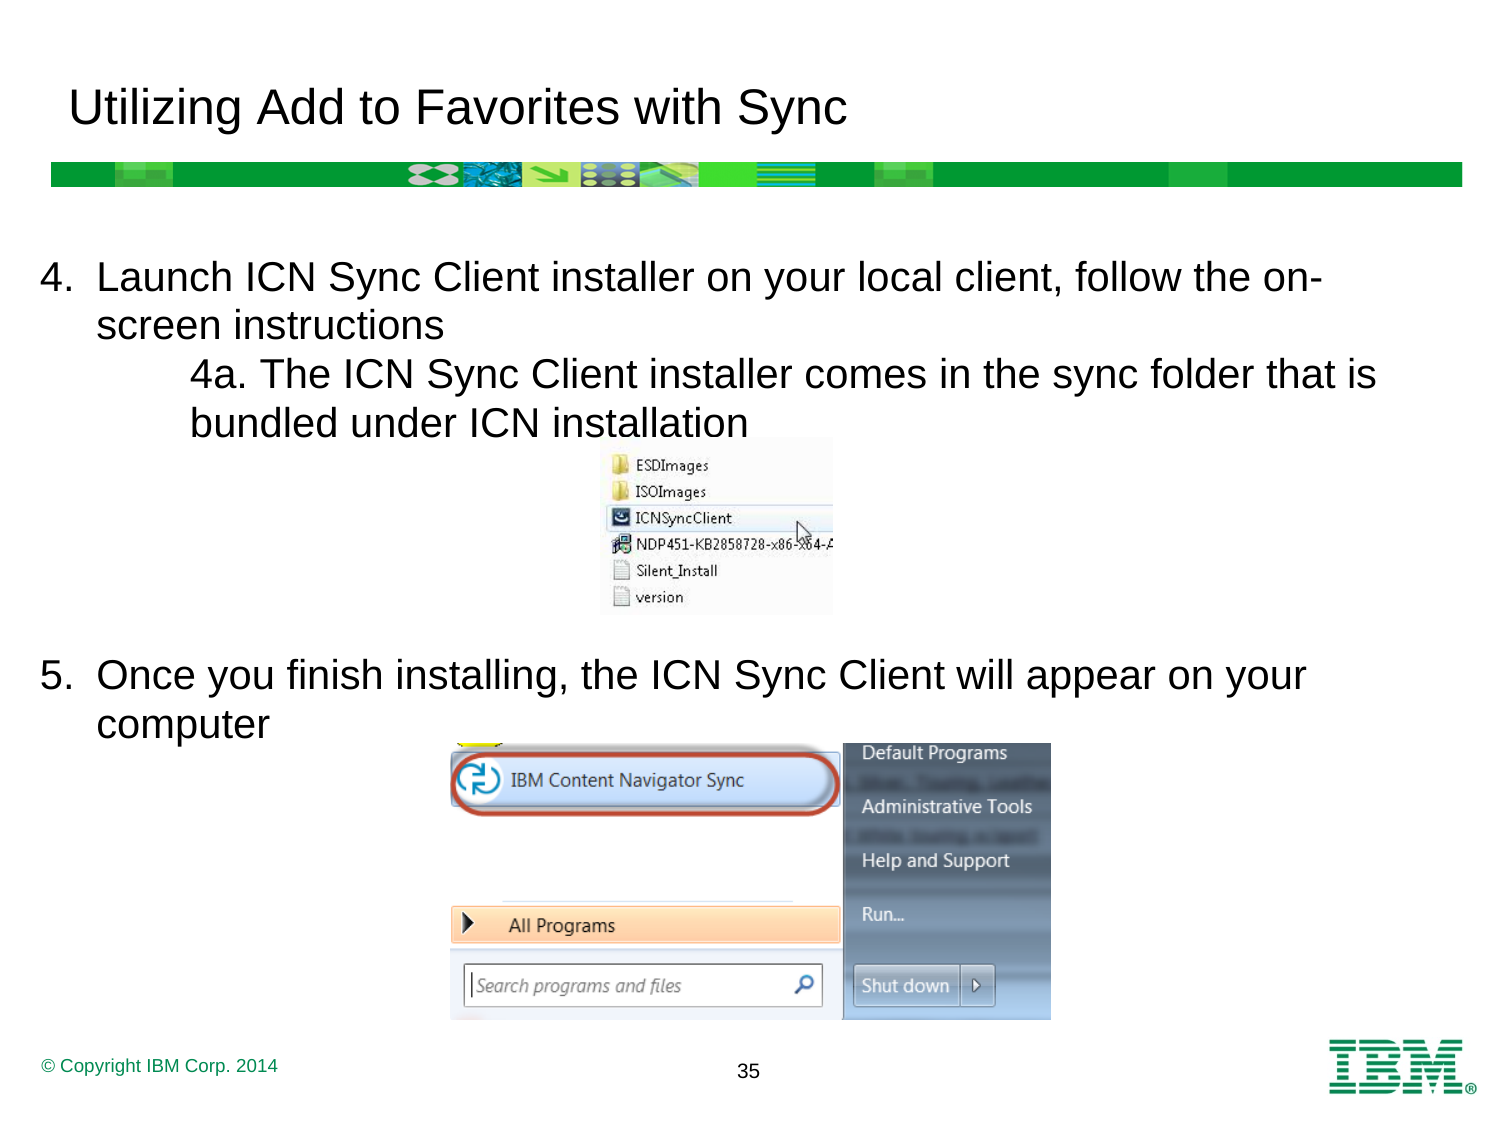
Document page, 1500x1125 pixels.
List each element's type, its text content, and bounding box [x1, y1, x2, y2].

picture [50, 161, 1463, 189]
list Launch ICN Sync Client installer on your local client, follow the on-screen instructions 4a. The ICN Sync Client installer comes in the sync folder that is bundled under ICN installation Once you finish installing, the ICN Sync Client will appear on your computer [24, 243, 1463, 1038]
picture [450, 743, 1051, 1021]
title Utilizing Add to Favorites with Sync [53, 69, 1239, 144]
picture [600, 437, 833, 616]
picture [1327, 1037, 1479, 1096]
